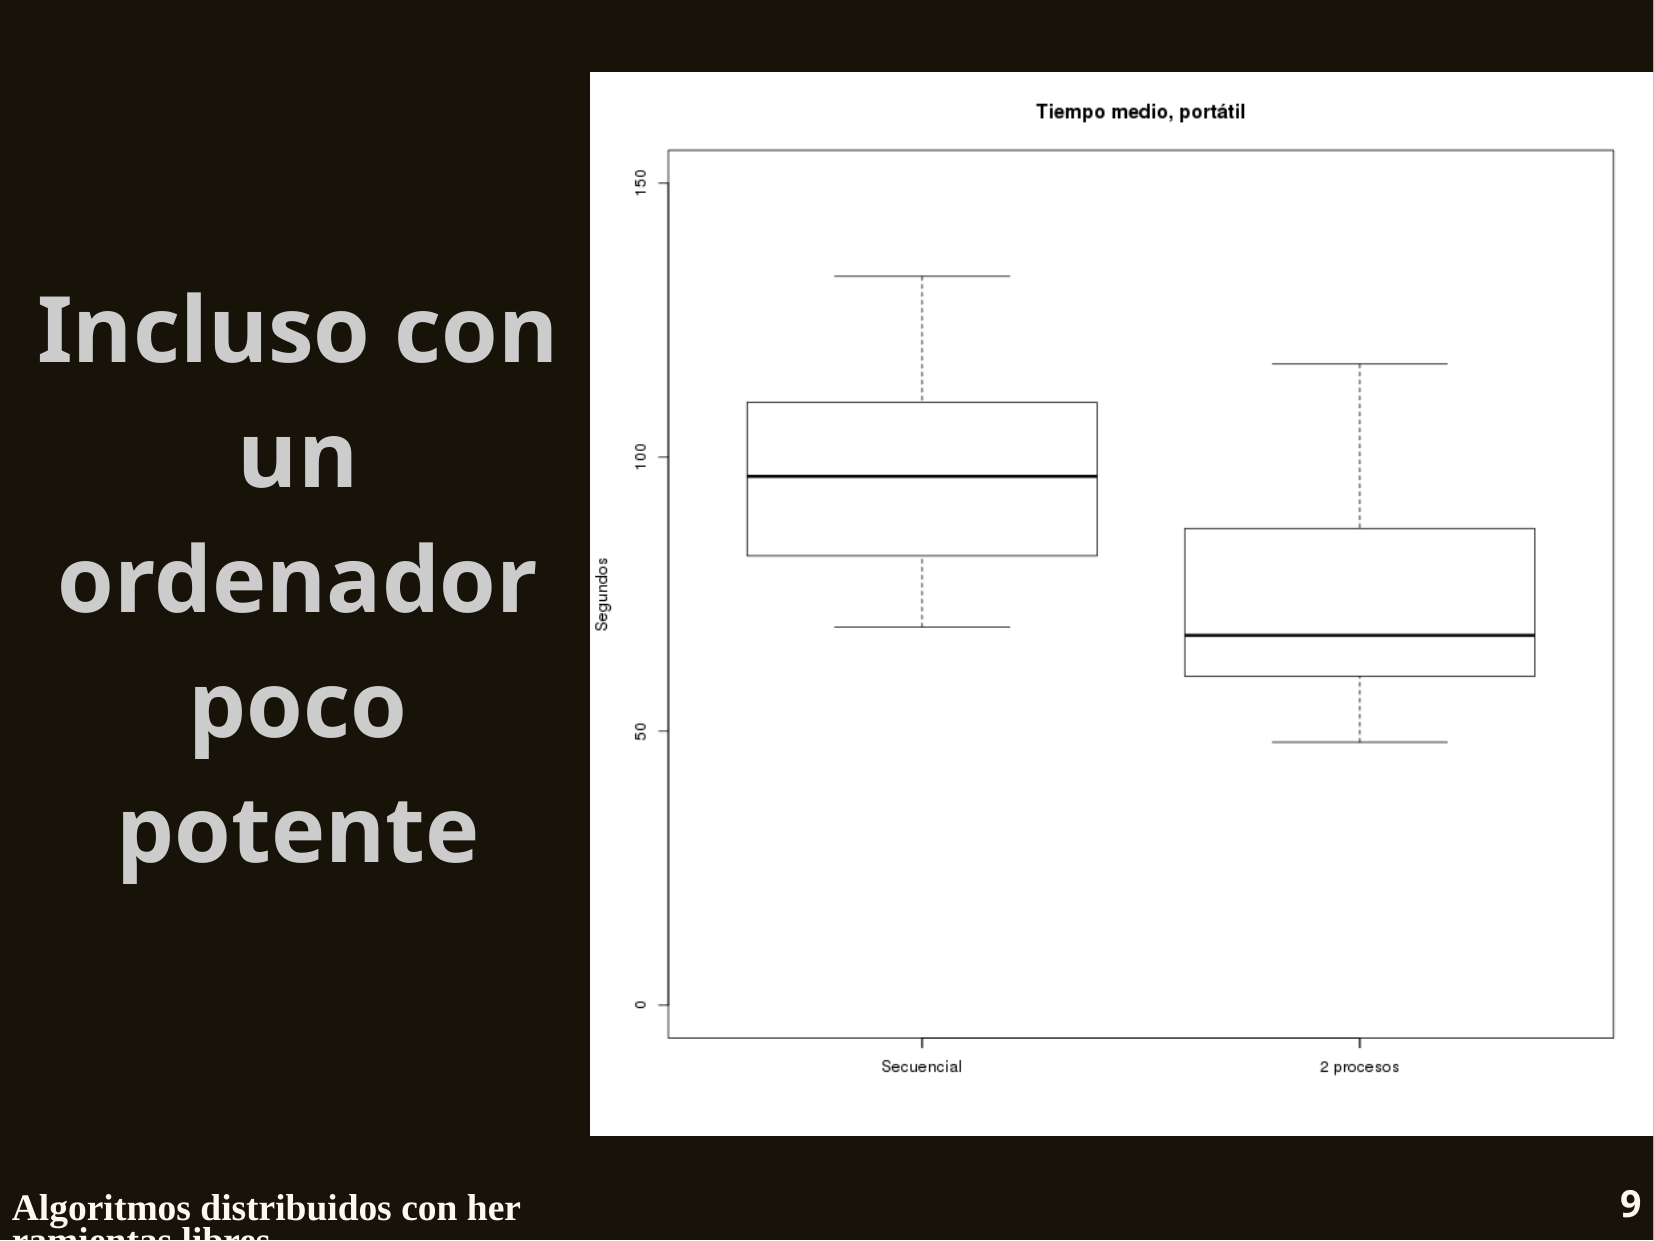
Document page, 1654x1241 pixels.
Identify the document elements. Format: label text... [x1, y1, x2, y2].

picture [590, 72, 1654, 1136]
title Incluso con un ordenador poco potente [29, 31, 567, 1123]
